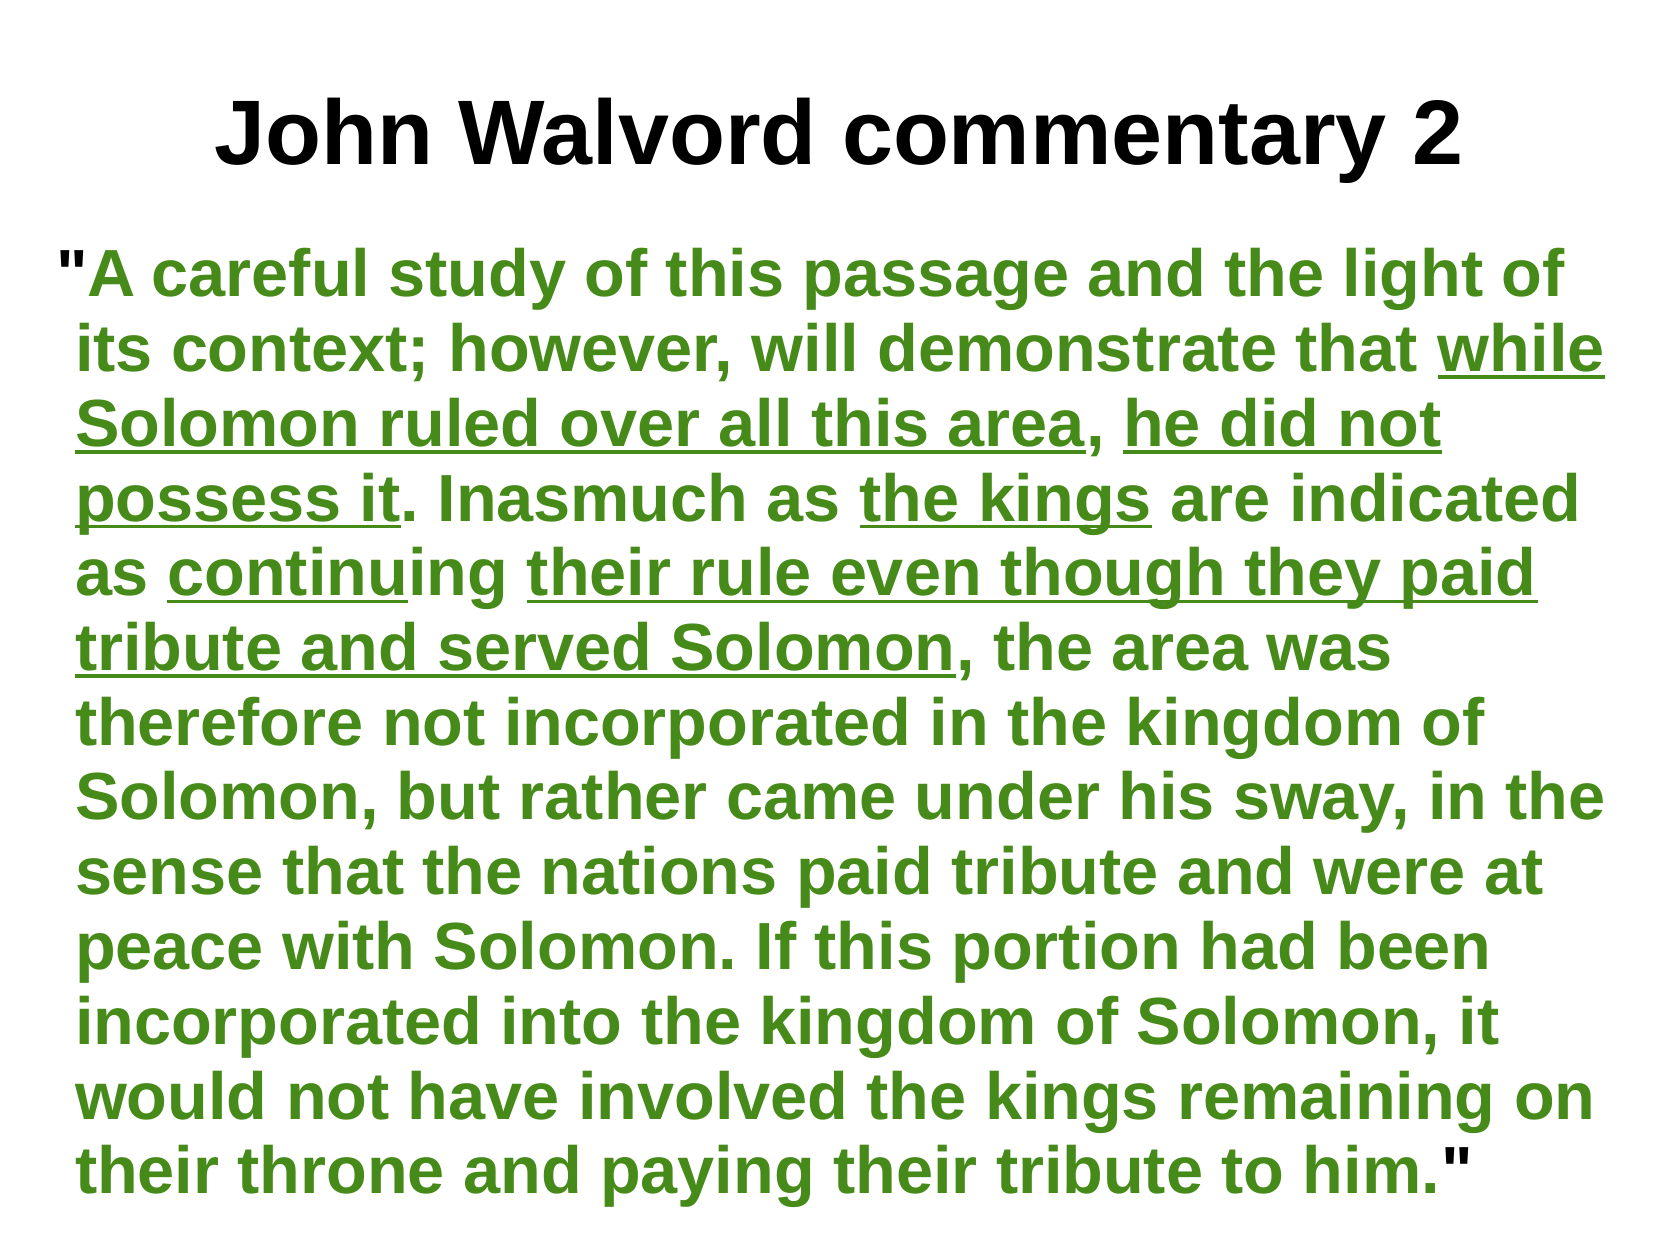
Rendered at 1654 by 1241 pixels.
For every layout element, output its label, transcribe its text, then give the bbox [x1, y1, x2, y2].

list "A careful study of this passage and the light of its context; however, will demonstrate that while Solomon ruled over all this area, he did not possess it. Inasmuch as the kings are indicated as continuing their rule even though they paid tribute and served Solomon, the area was therefore not incorporated in the kingdom of Solomon, but rather came under his sway, in the sense that the nations paid tribute and were at peace with Solomon. If this portion had been incorporated into the kingdom of Solomon, it would not have involved the kings remaining on their throne and paying their tribute to him." [0, 236, 1625, 1241]
title John Walvord commentary 2 [76, 29, 1565, 236]
